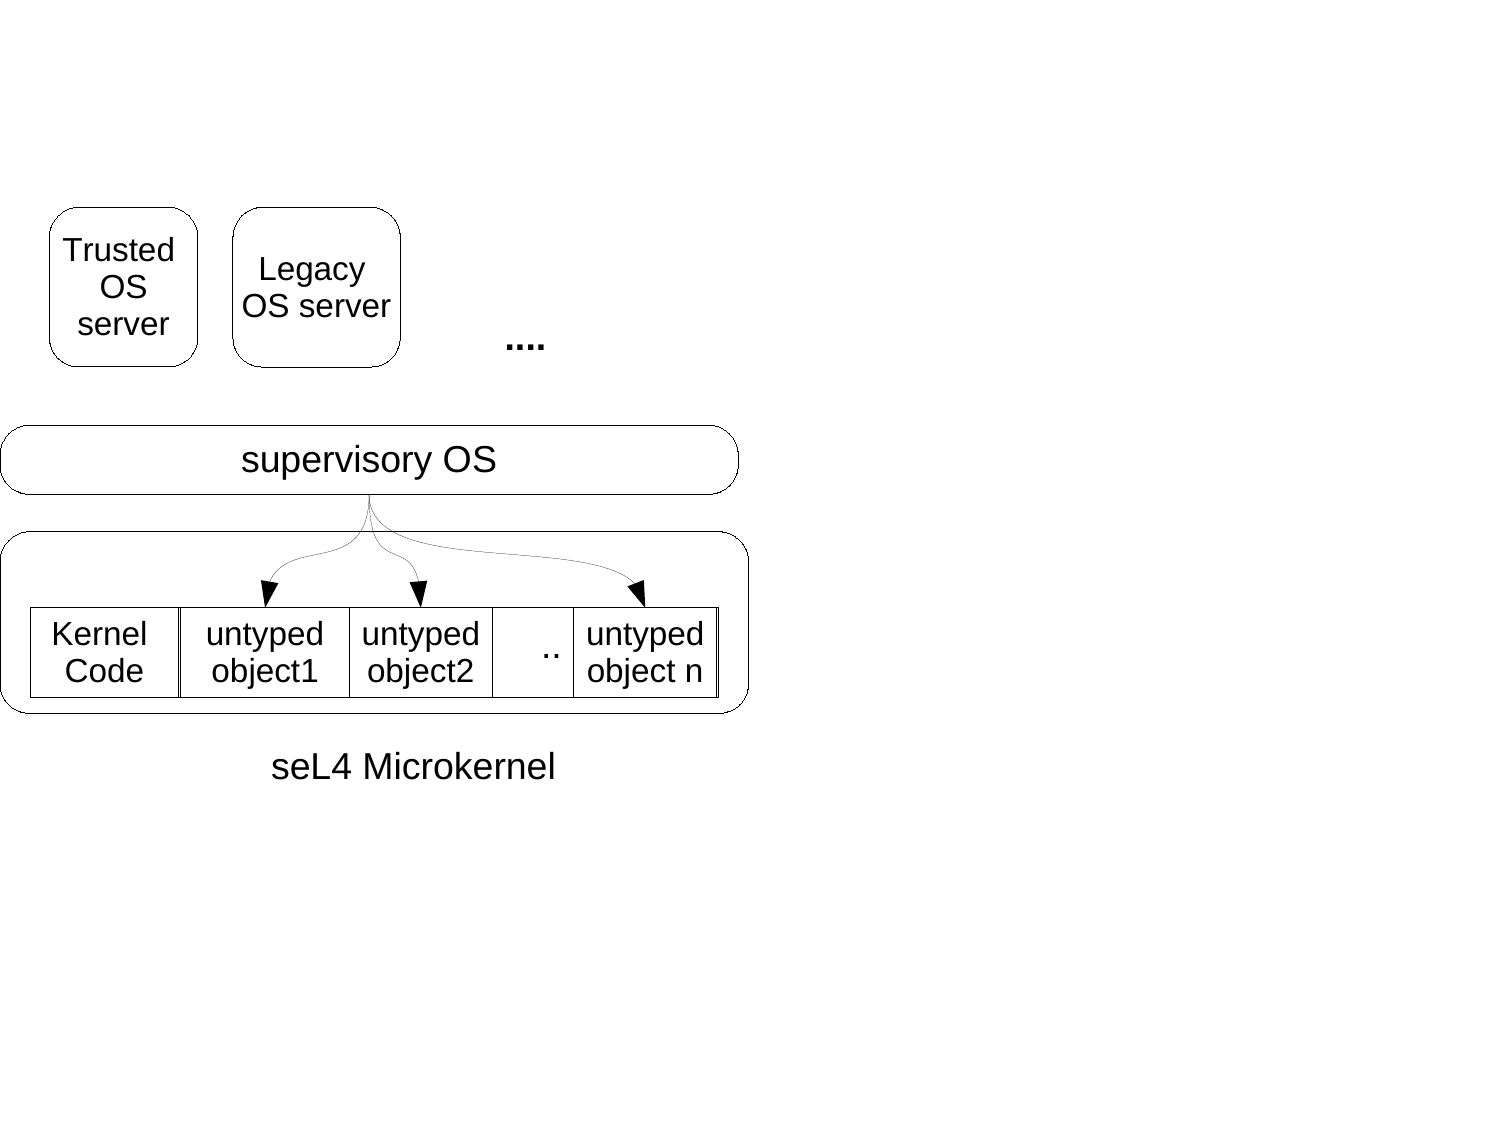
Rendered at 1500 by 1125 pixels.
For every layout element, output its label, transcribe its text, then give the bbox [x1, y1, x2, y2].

text_box .. [526, 616, 582, 674]
text_box untyped object n [573, 607, 717, 698]
text_box .... [489, 309, 617, 383]
text_box untyped object1 [180, 607, 349, 698]
text_box untyped object2 [349, 607, 493, 698]
text_box Trusted OS server [49, 207, 198, 367]
text_box seL4 Microkernel [236, 738, 591, 796]
text_box Kernel Code [30, 607, 179, 698]
text_box Legacy OS server [232, 207, 401, 368]
text_box supervisory OS [0, 425, 739, 495]
